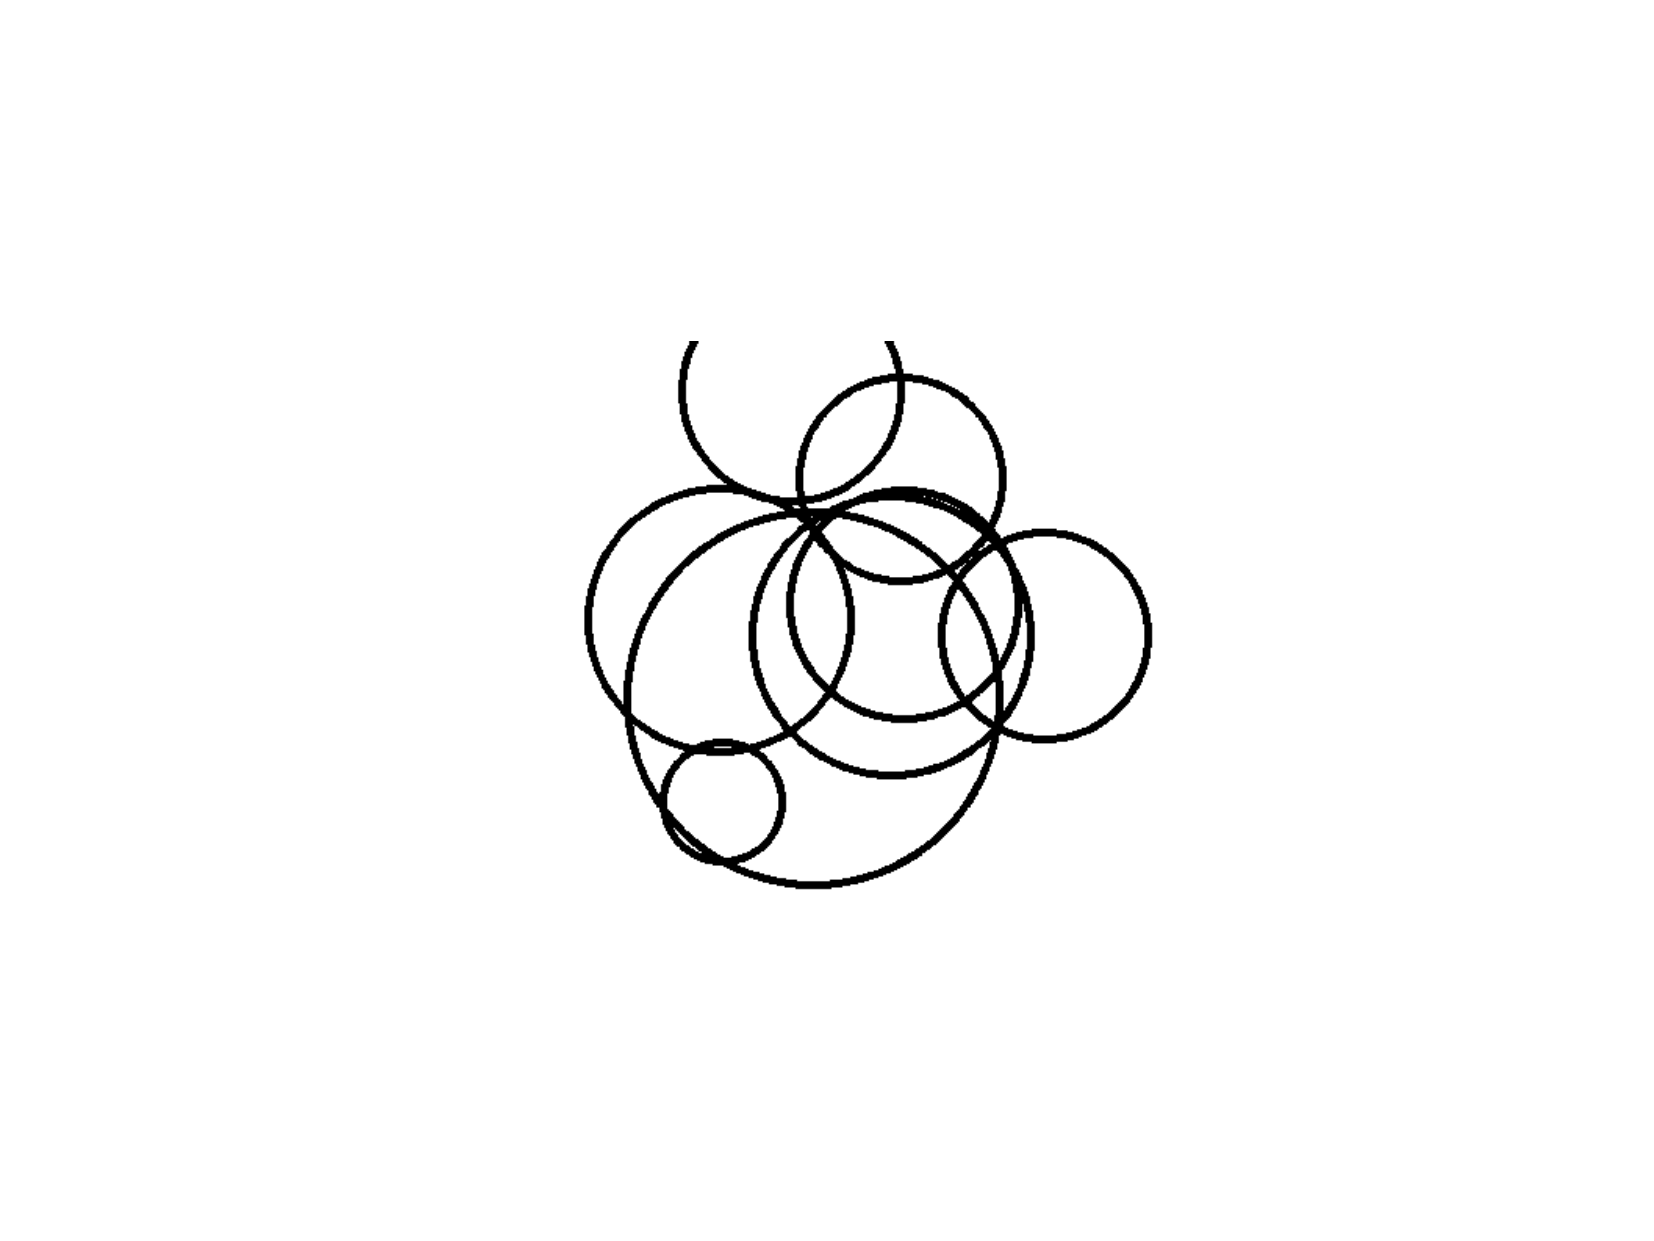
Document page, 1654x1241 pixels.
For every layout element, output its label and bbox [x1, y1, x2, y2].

picture [325, 341, 1326, 905]
